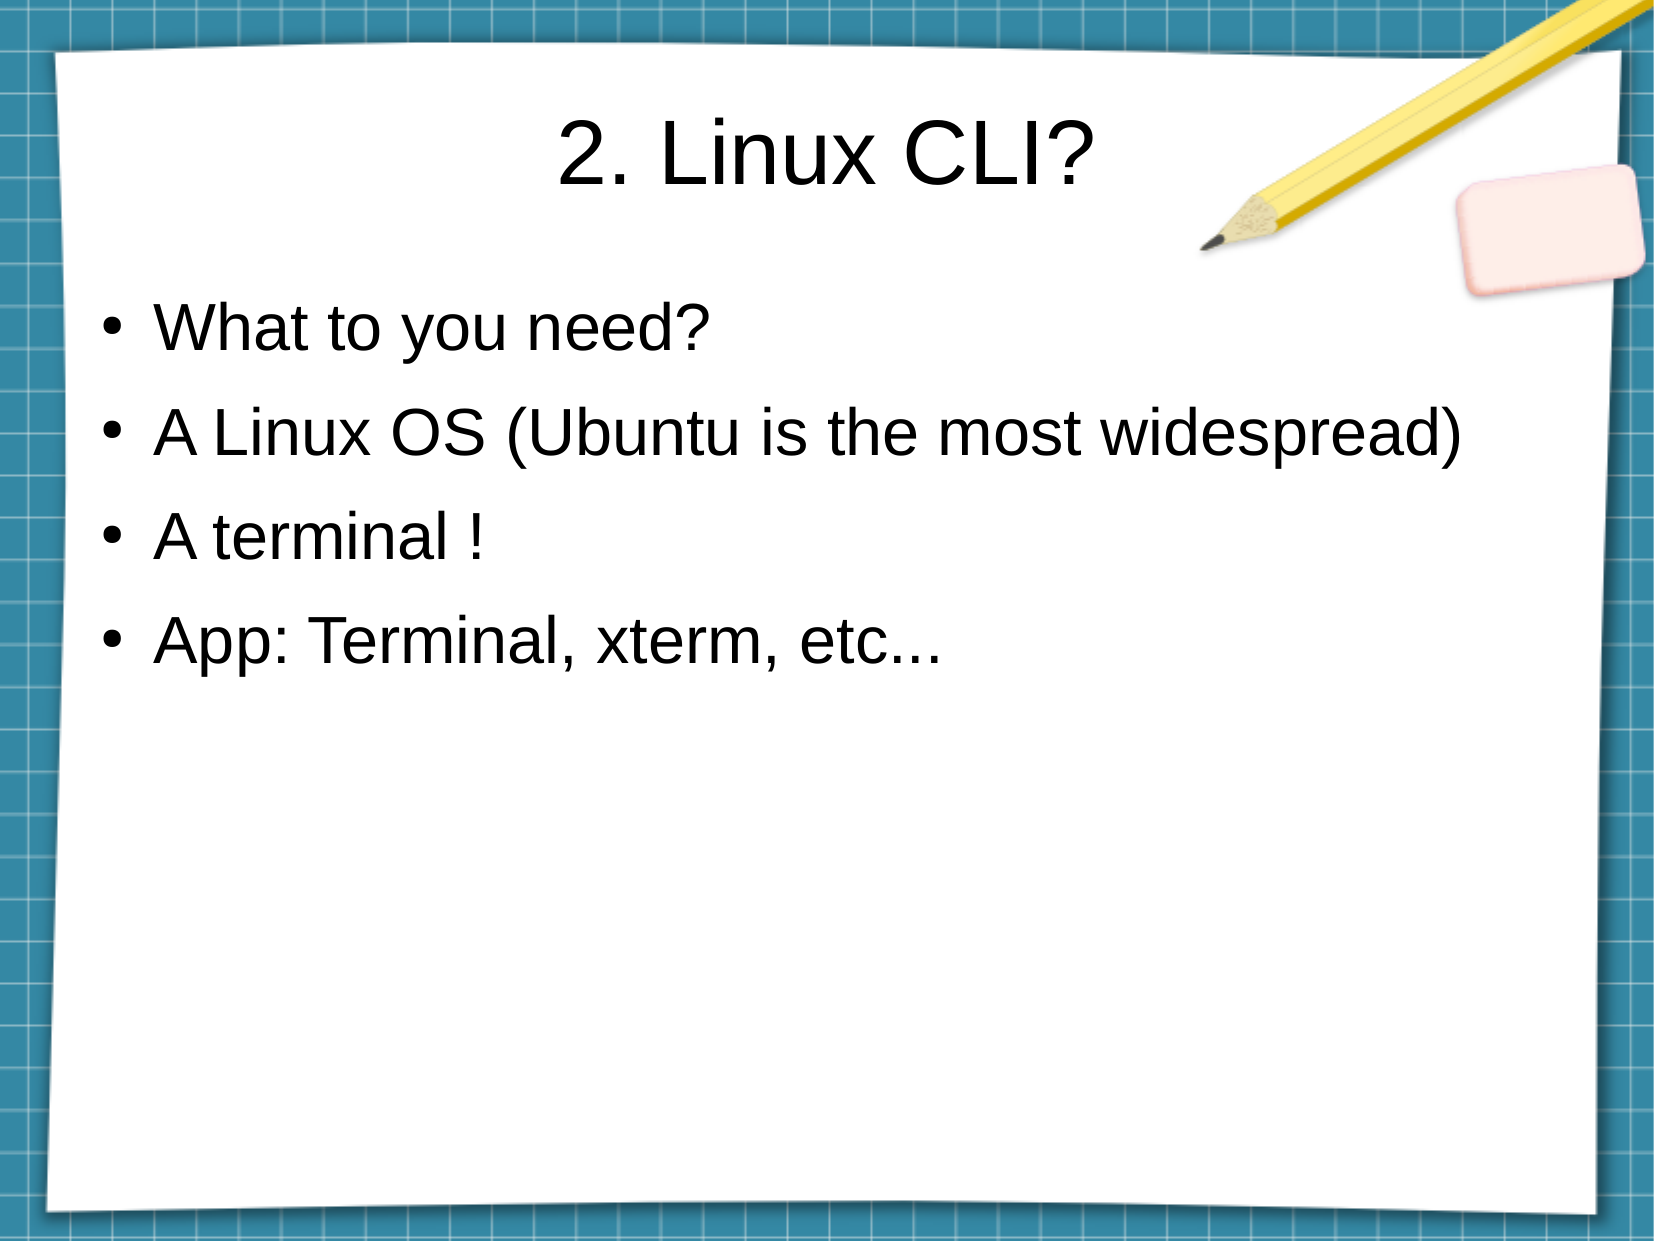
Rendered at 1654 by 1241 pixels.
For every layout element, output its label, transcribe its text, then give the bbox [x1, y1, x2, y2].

title 2. Linux CLI? [82, 49, 1571, 257]
picture [0, 0, 1654, 1241]
list What to you need? A Linux OS (Ubuntu is the most widespread) A terminal ! App: Terminal, xterm, etc... [82, 290, 1571, 1010]
